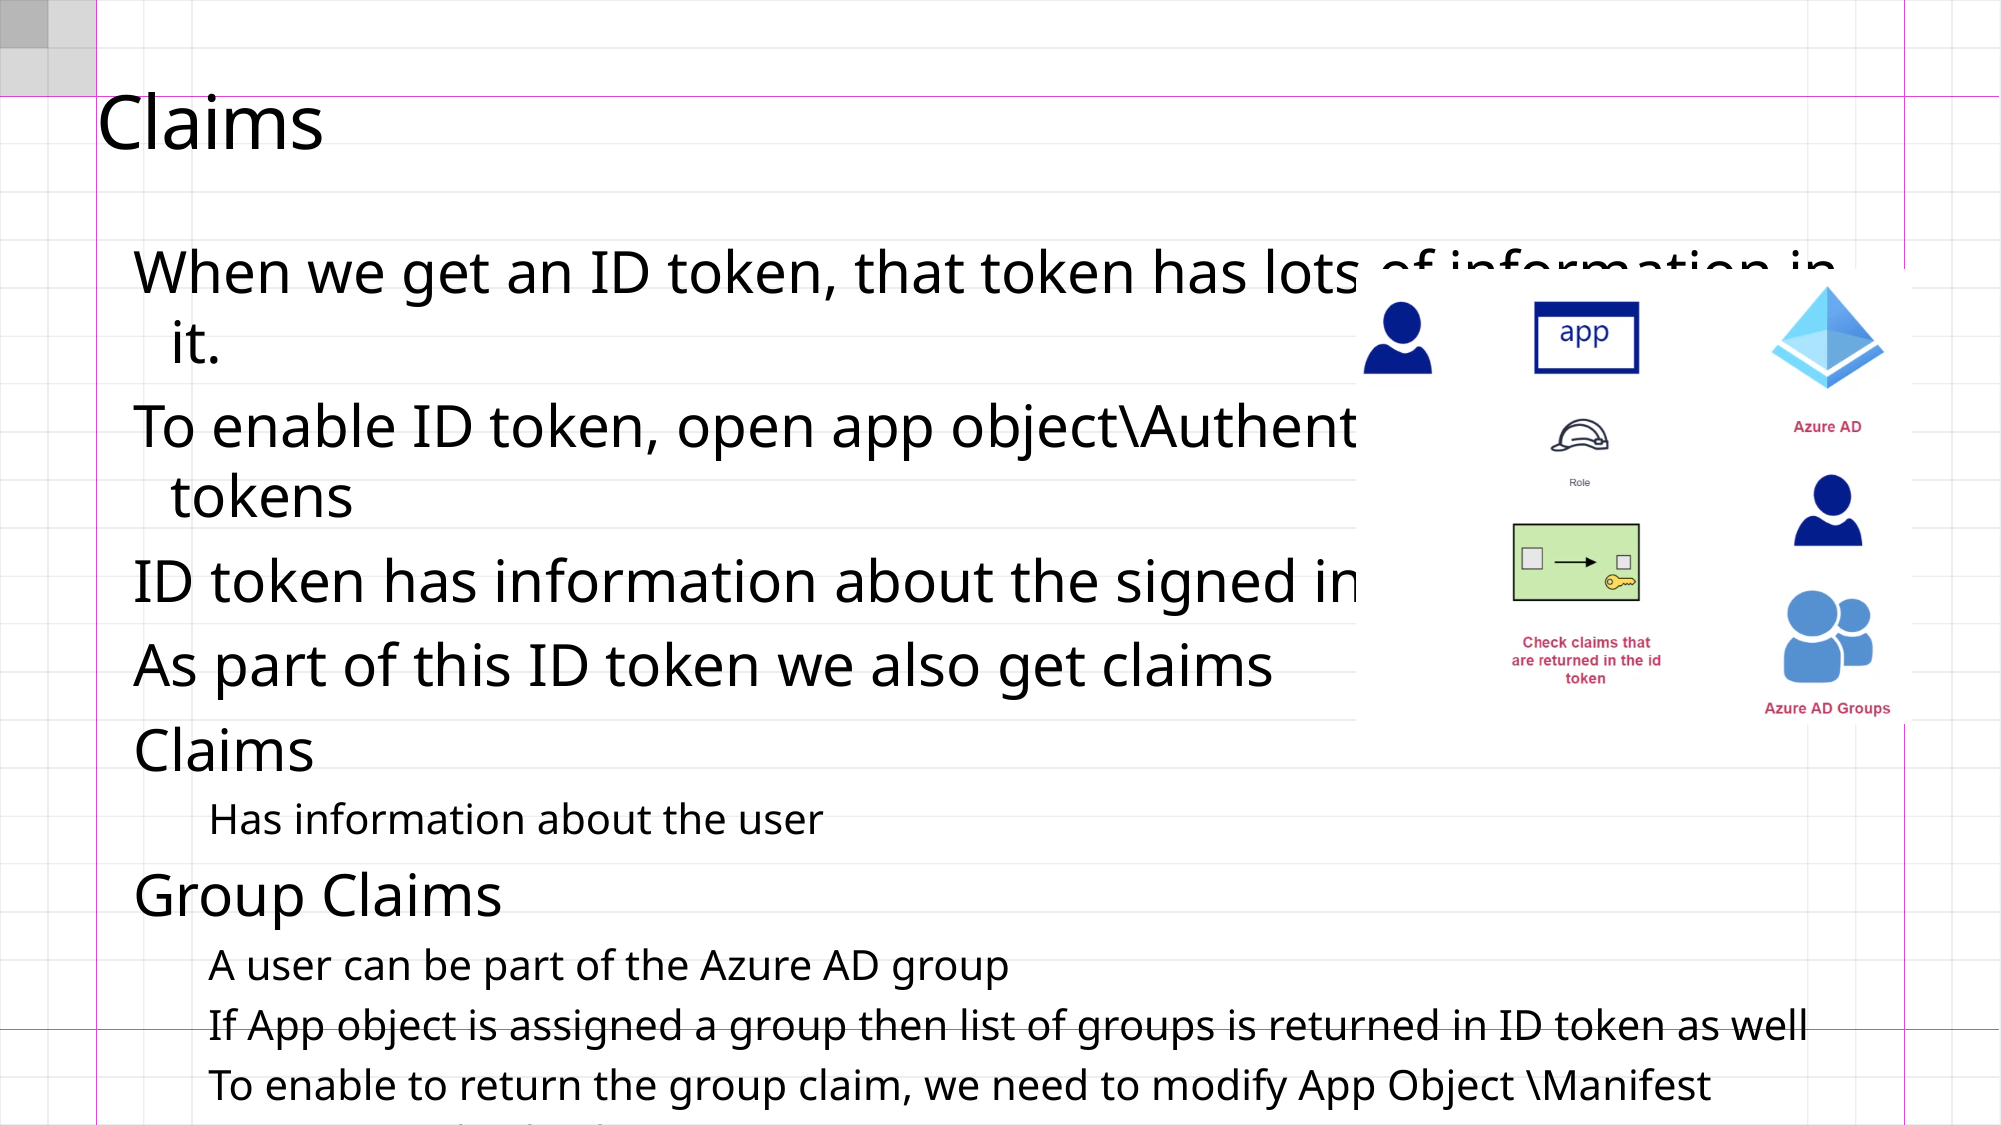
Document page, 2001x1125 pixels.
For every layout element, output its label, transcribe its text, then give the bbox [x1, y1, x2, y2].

list When we get an ID token, that token has lots of information in it. To enable ID token, open app object\Authentication\Enable ID tokens ID token has information about the signed in user As part of this ID token we also get claims Claims Has information about the user Group Claims A user can be part of the Azure AD group If App object is assigned a group then list of groups is returned in ID token as well To enable to return the group claim, we need to modify App Object \Manifest GroupMembershipClaims: "SecurityGroup" [22, 90, 1977, 925]
picture [1356, 269, 1912, 724]
title Claims [22, 0, 1830, 90]
